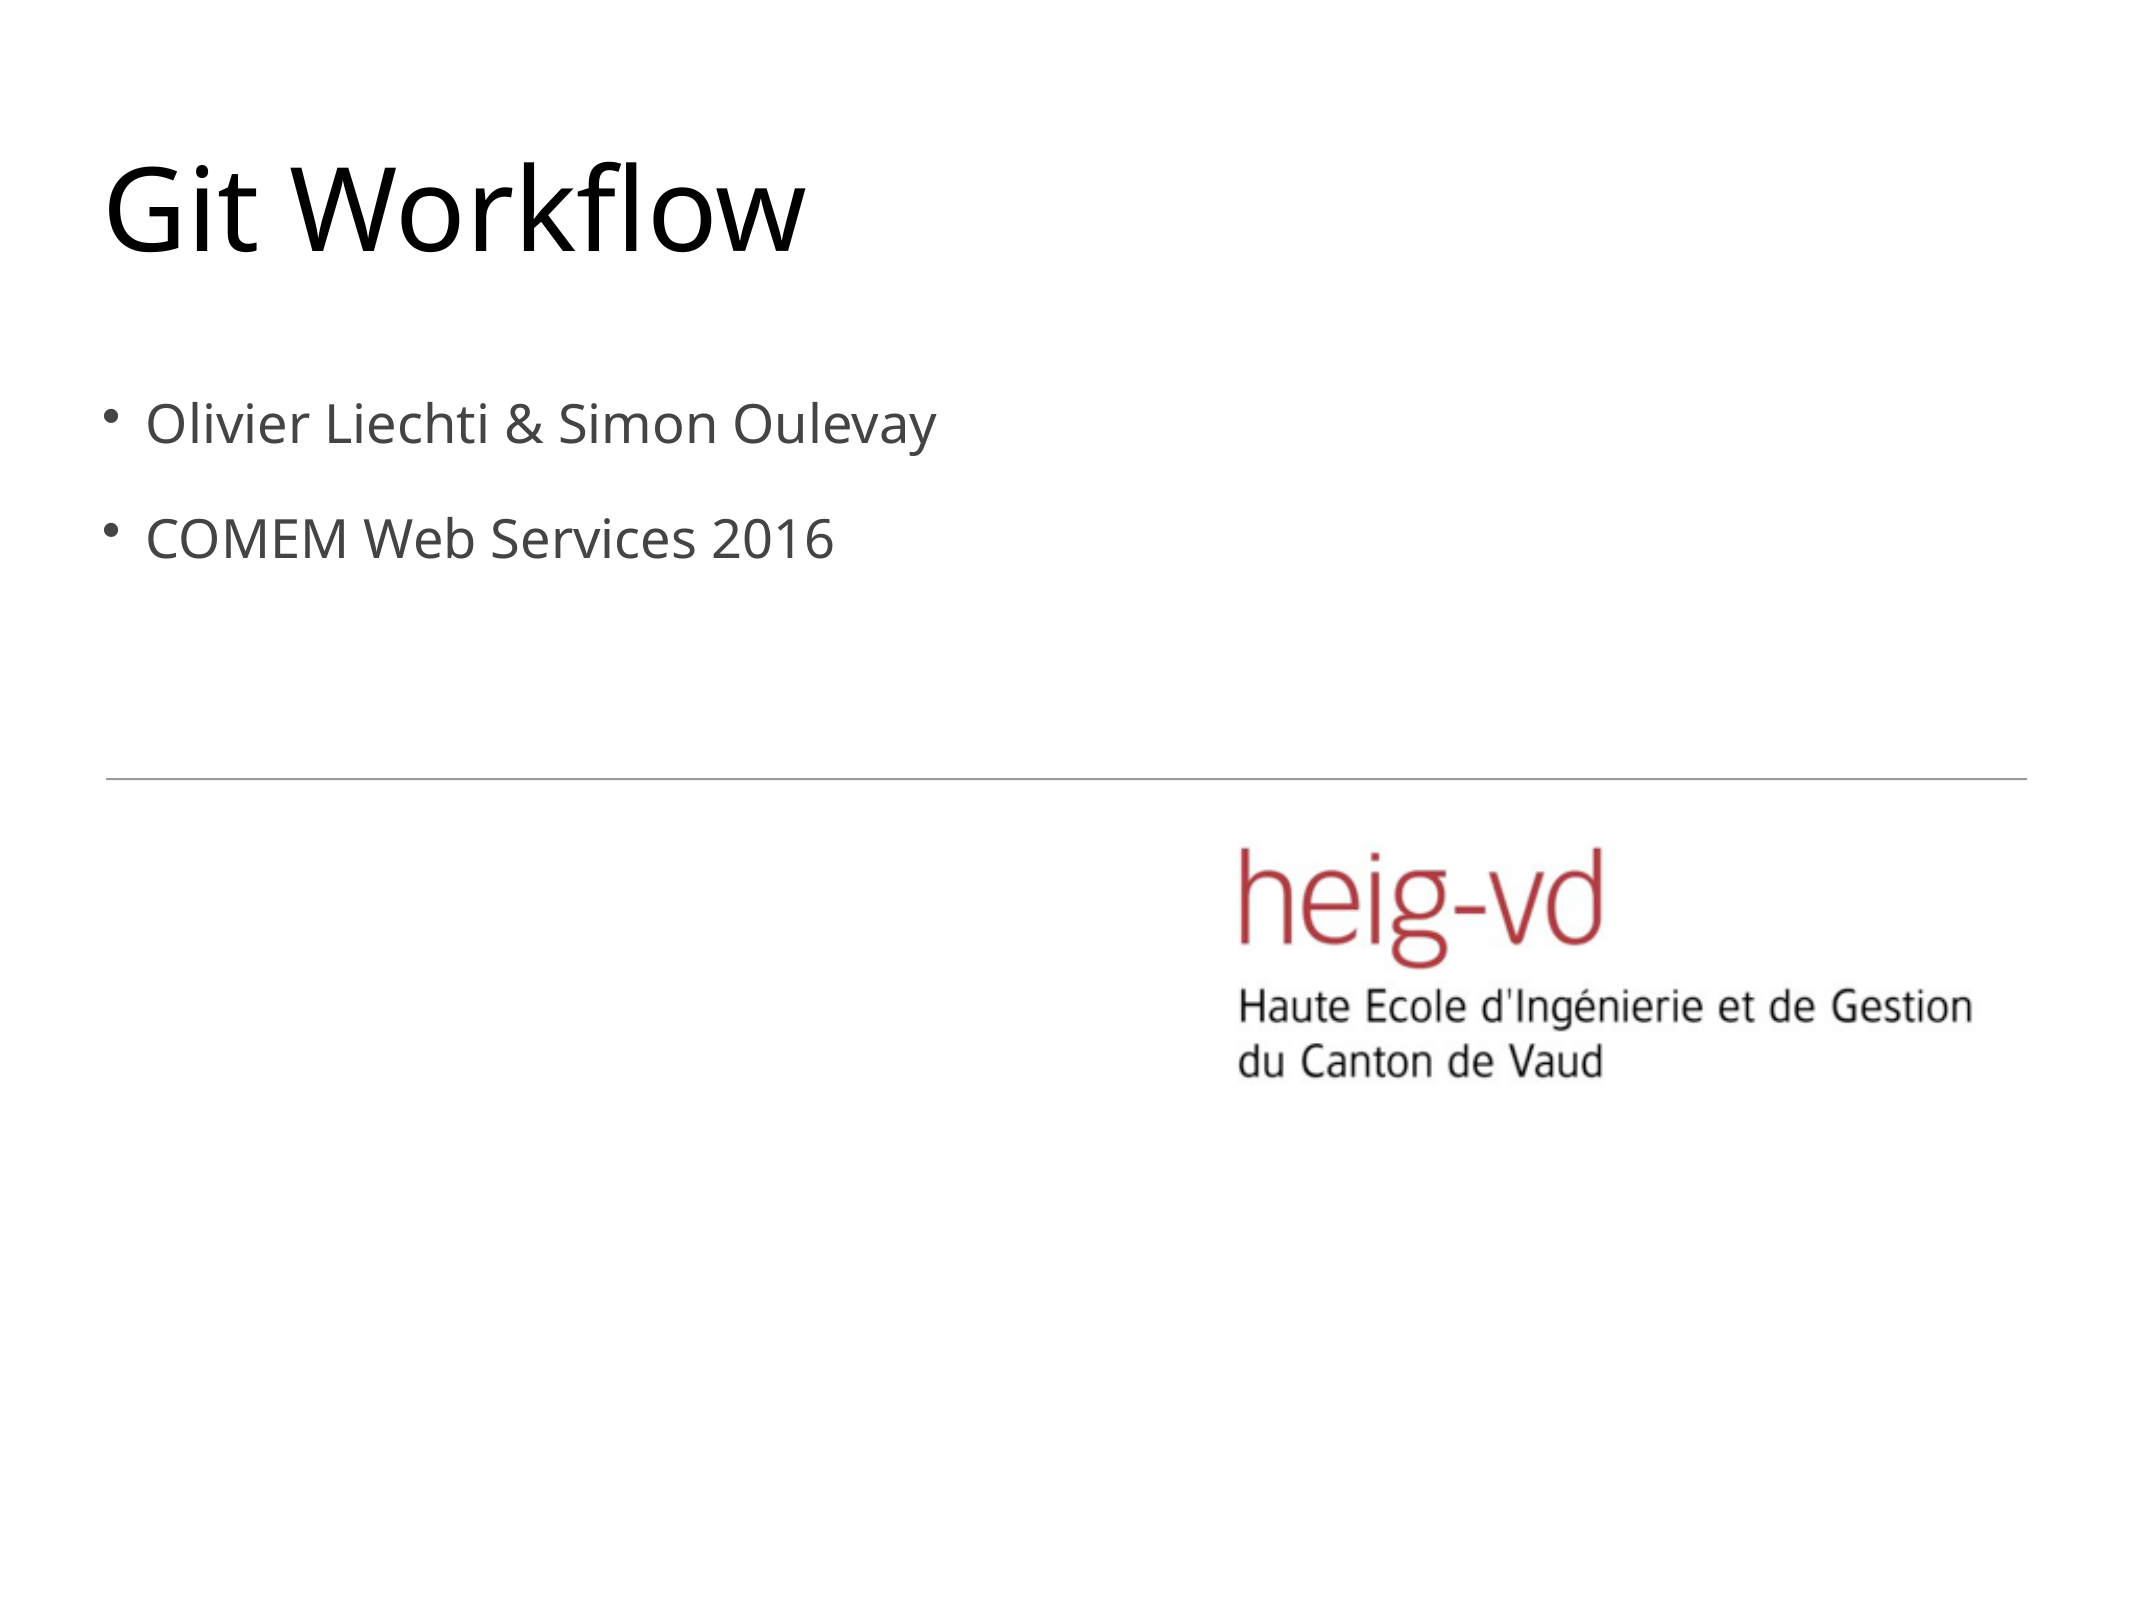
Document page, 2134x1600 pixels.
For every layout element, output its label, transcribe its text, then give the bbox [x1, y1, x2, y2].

title Git Workflow [93, 54, 2040, 284]
subtitle Olivier Liechti & Simon Oulevay COMEM Web Services 2016 [93, 381, 2040, 1459]
